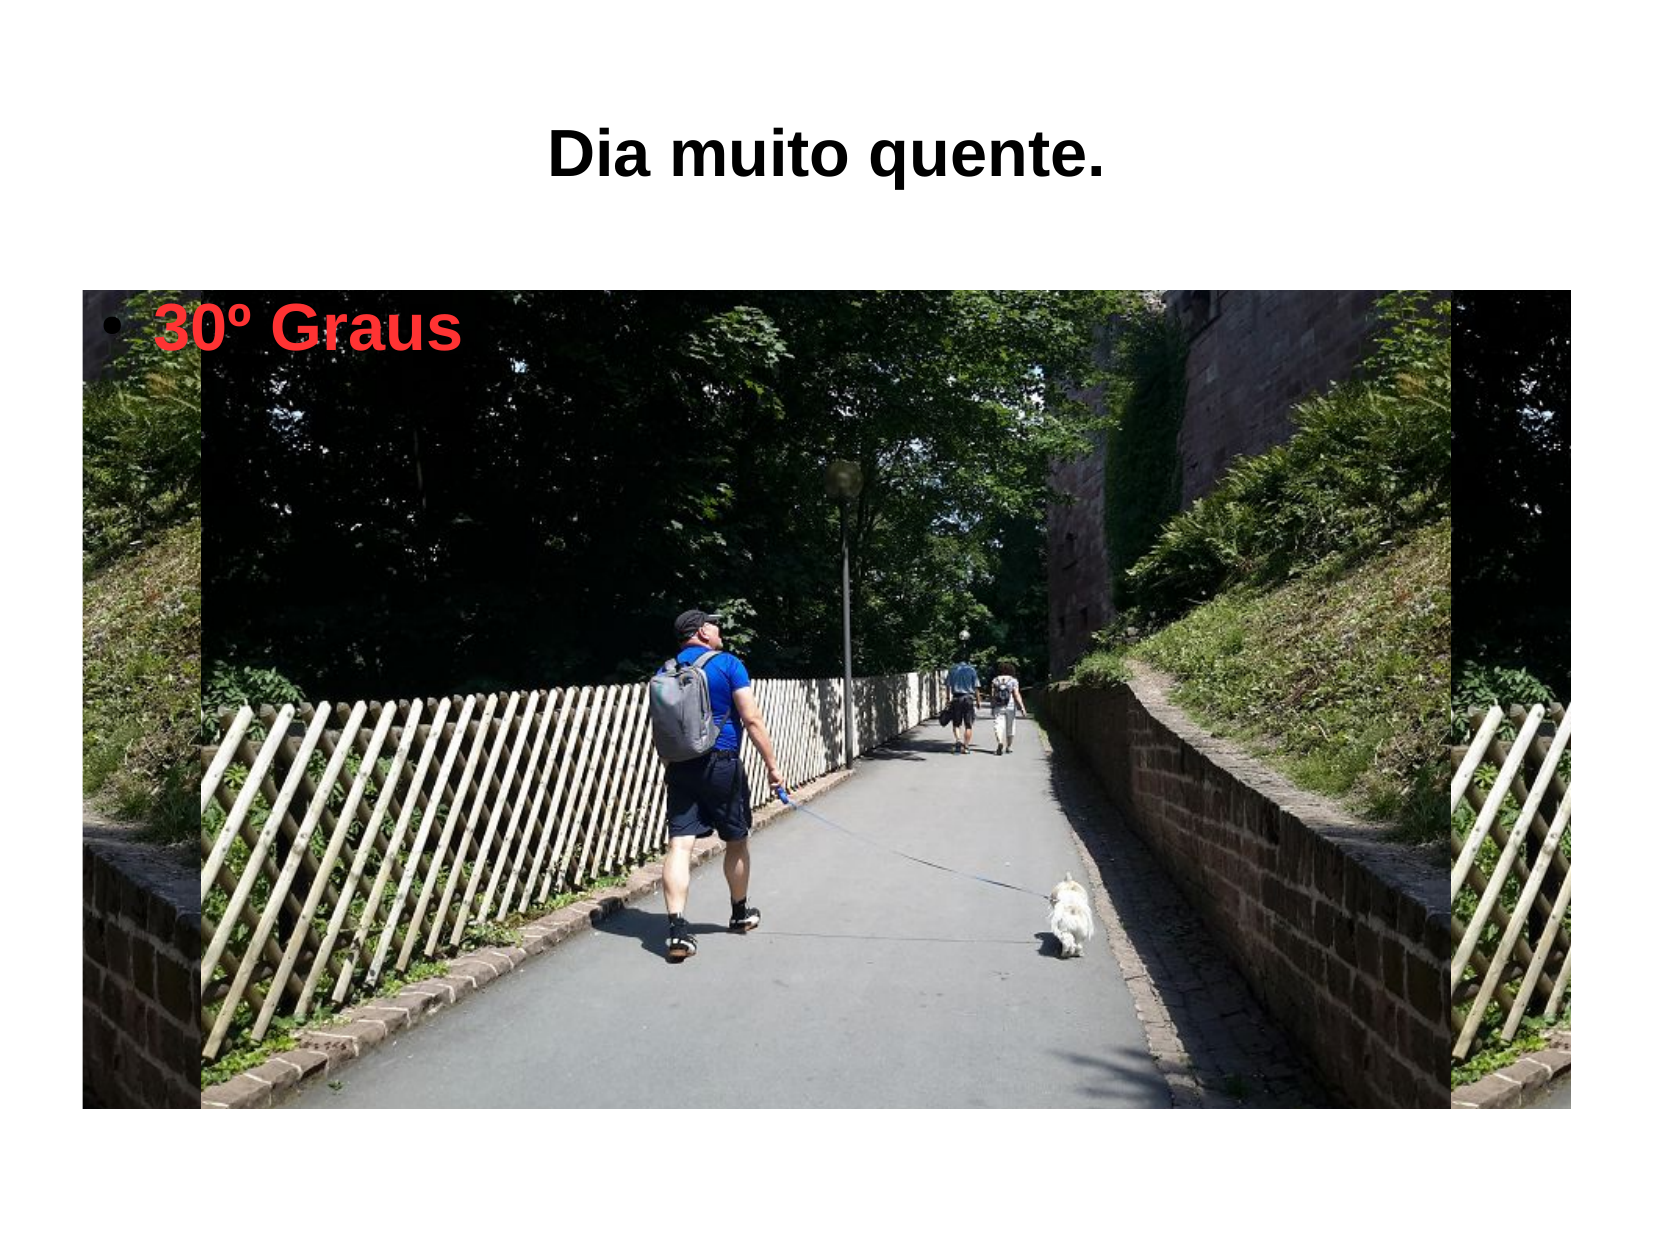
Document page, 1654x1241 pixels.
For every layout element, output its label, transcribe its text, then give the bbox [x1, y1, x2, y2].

title Dia muito quente. [82, 49, 1571, 257]
list 30º Graus [82, 290, 1571, 1109]
